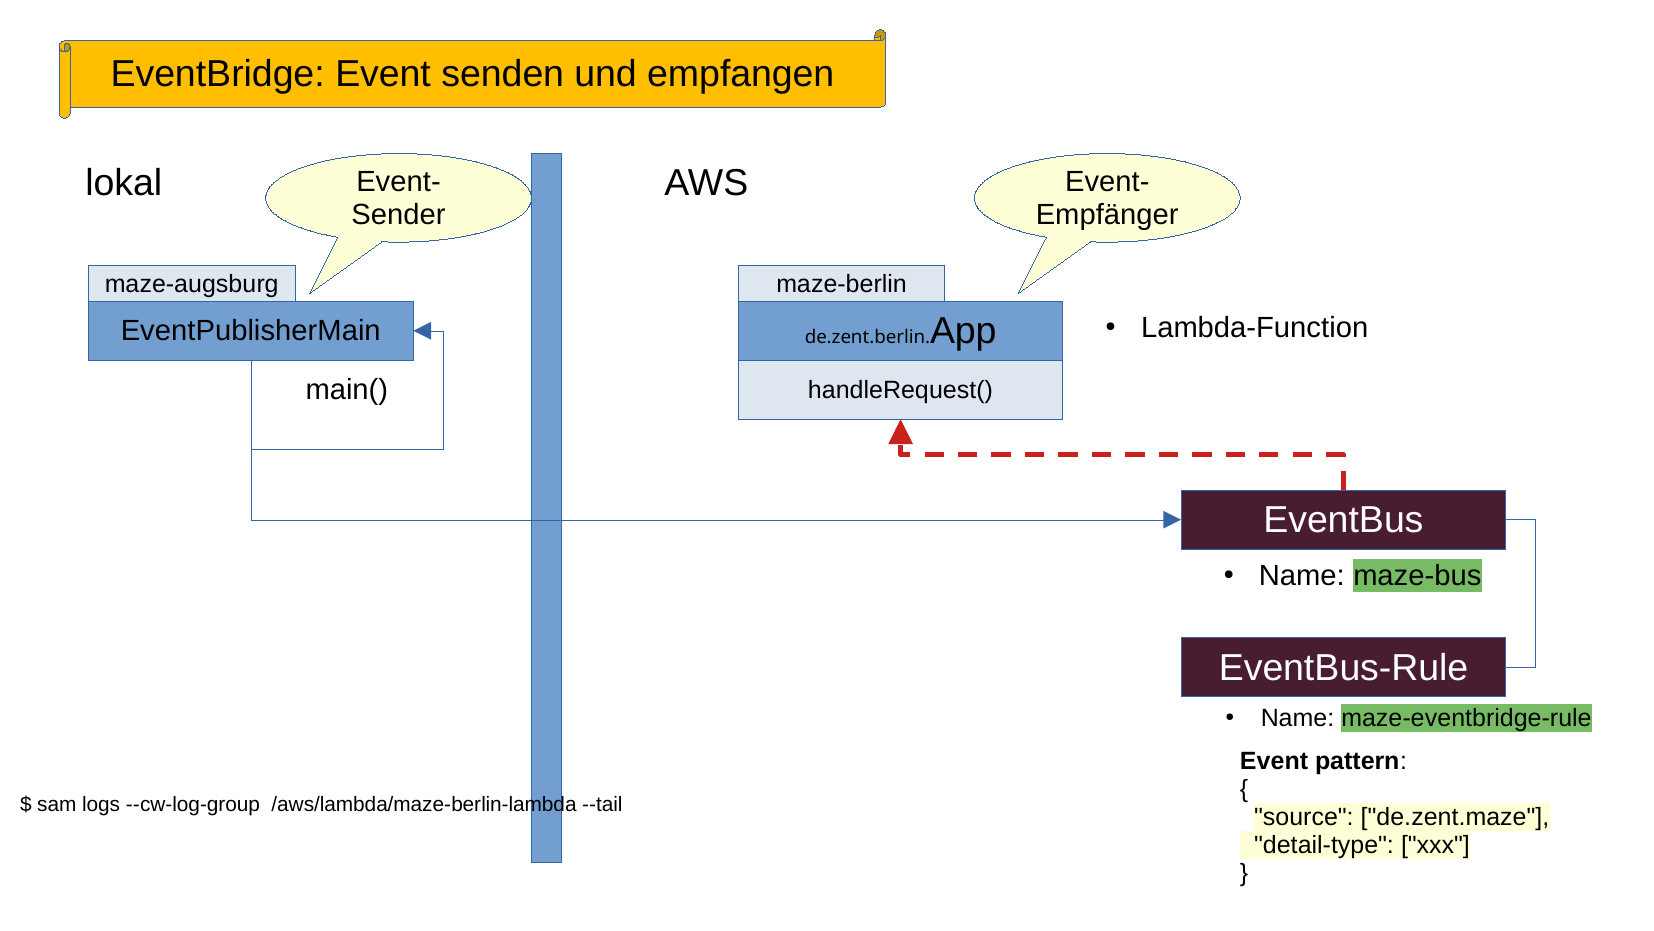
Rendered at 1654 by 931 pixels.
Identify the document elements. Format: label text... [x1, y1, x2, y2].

text_box EventBus [1181, 490, 1506, 550]
text_box EventBus-Rule [1181, 637, 1506, 697]
text_box [531, 845, 562, 863]
text_box EventBridge: Event senden und empfangen [59, 50, 71, 119]
text_box Event pattern: { "source": ["de.zent.maze"], "detail-type": ["xxx"] } [1225, 739, 1565, 895]
text_box Lambda-Function [1090, 303, 1384, 352]
text_box [531, 521, 562, 785]
text_box lokal [70, 153, 178, 211]
text_box EventPublisherMain [88, 301, 414, 361]
text_box Name: maze-bus [1208, 551, 1497, 600]
text_box [531, 153, 562, 520]
text_box EventBridge: Event senden und empfangen [59, 37, 886, 108]
text_box handleRequest() [738, 360, 1063, 420]
text_box Name: maze-eventbridge-rule [1210, 696, 1608, 740]
text_box $ sam logs --cw-log-group /aws/lambda/maze-berlin-lambda --tail [5, 785, 680, 845]
text_box Event-Sender [265, 153, 532, 294]
text_box maze-berlin [738, 265, 945, 302]
text_box Event-Empfänger [974, 153, 1241, 294]
text_box AWS [649, 153, 764, 211]
text_box de.zent.berlin.App [738, 301, 1063, 360]
text_box maze-augsburg [88, 265, 296, 302]
